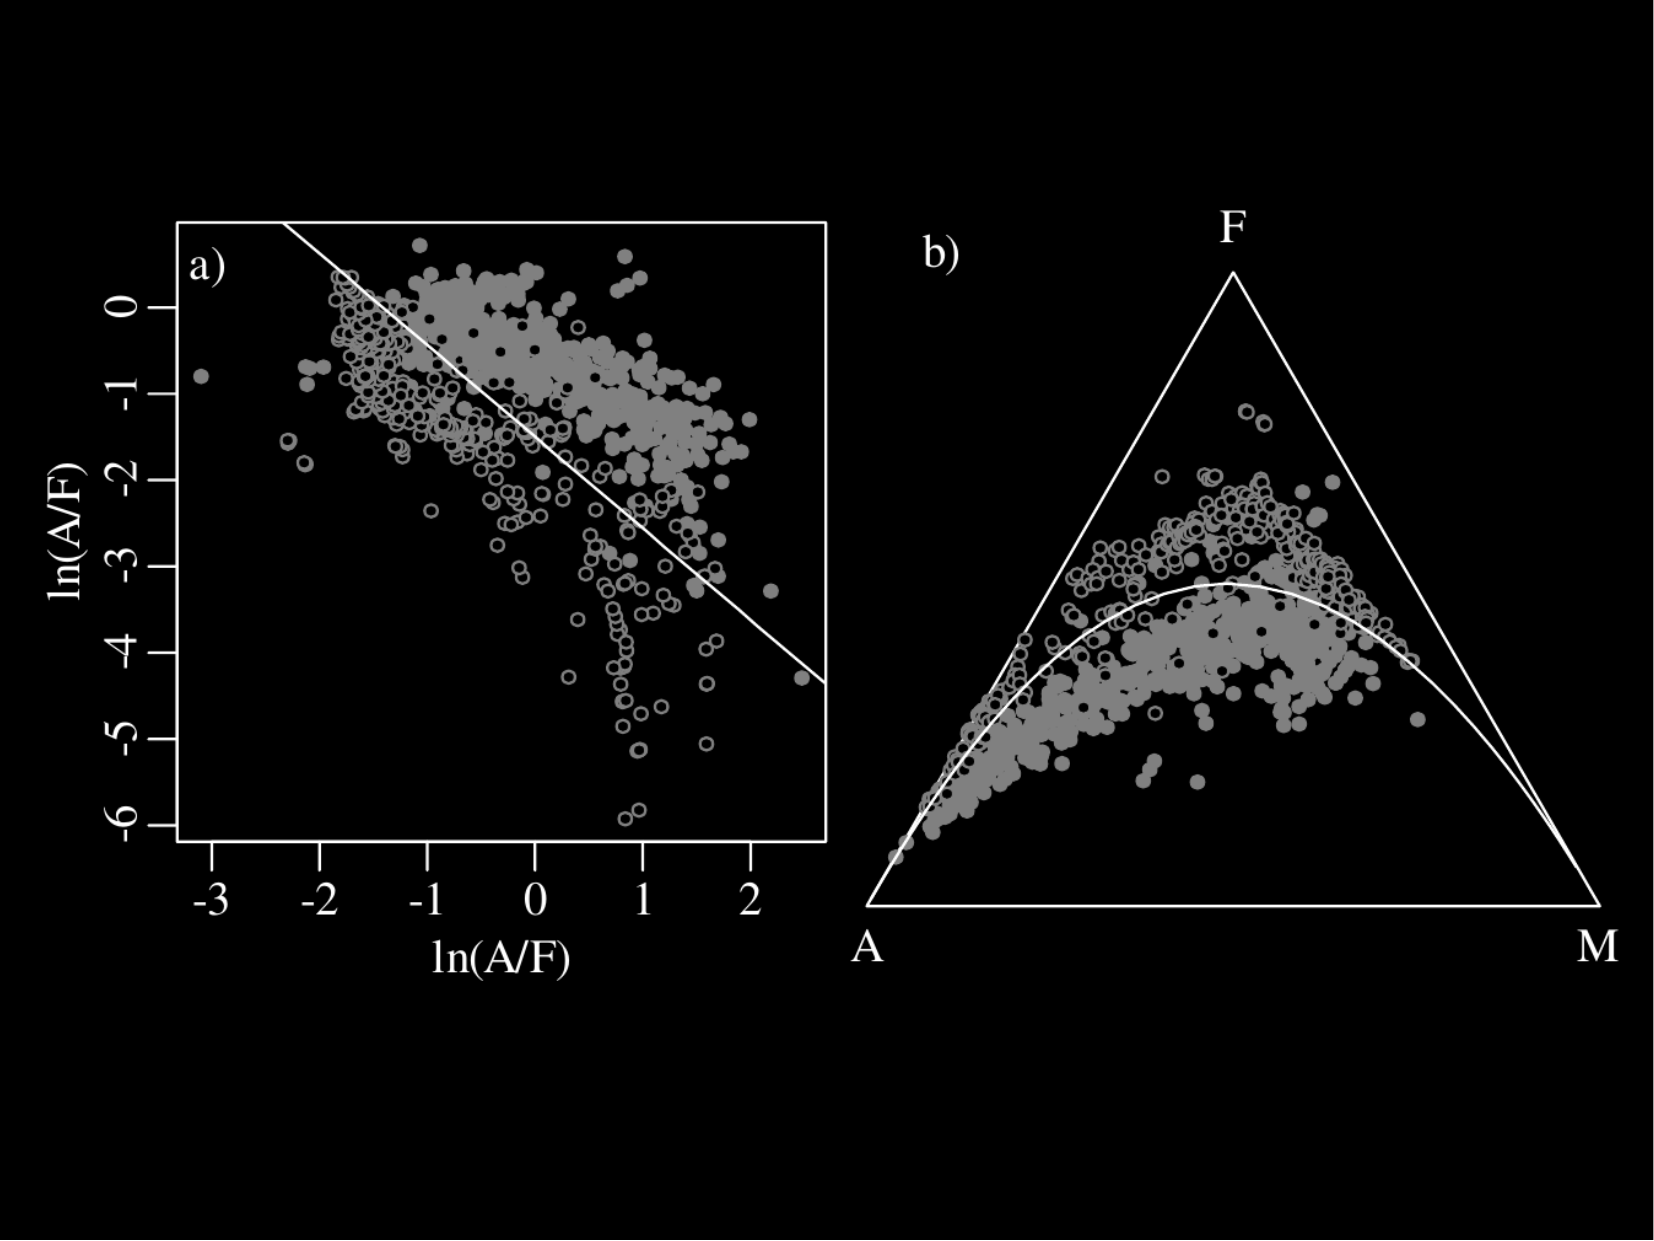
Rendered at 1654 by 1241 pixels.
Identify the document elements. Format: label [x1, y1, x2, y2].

picture [18, 187, 1631, 981]
